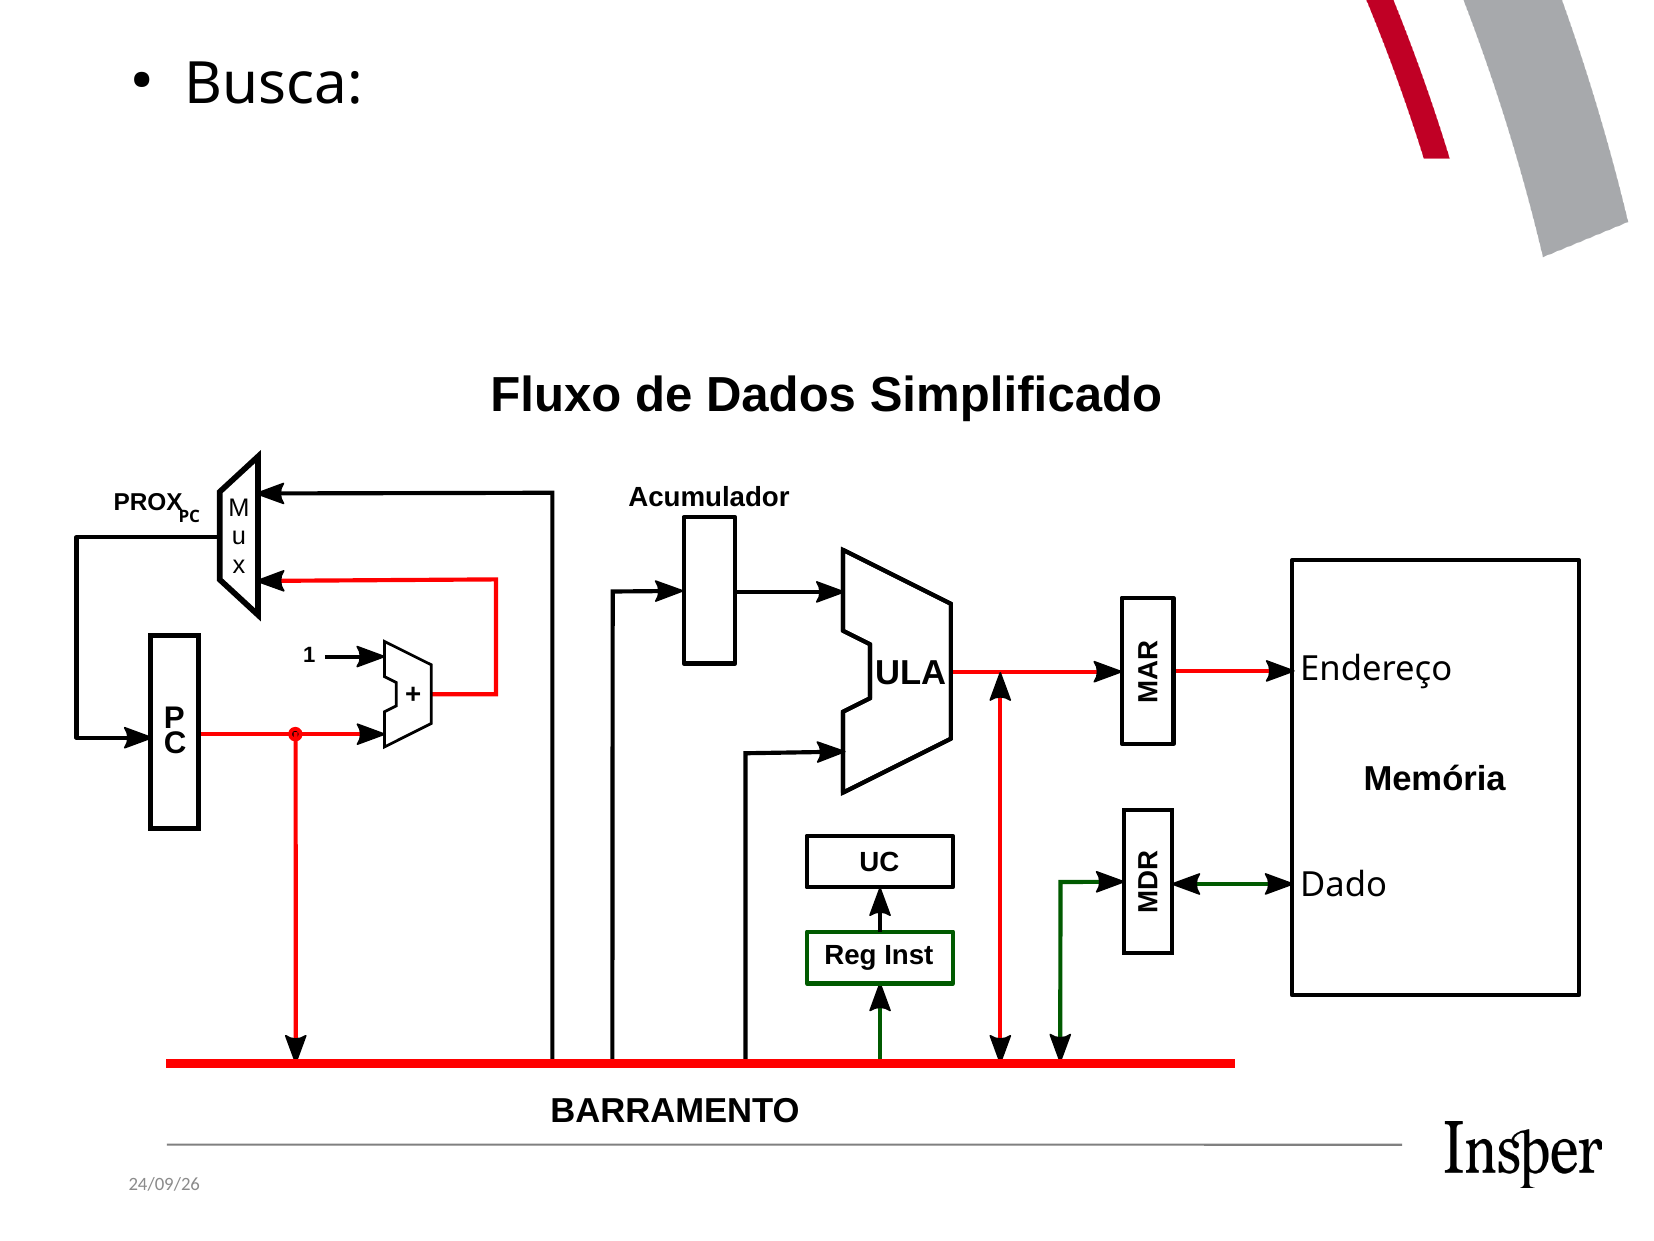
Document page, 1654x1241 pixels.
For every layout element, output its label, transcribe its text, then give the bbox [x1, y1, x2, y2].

list Busca: [113, 53, 1540, 1134]
picture [59, 360, 1595, 1139]
